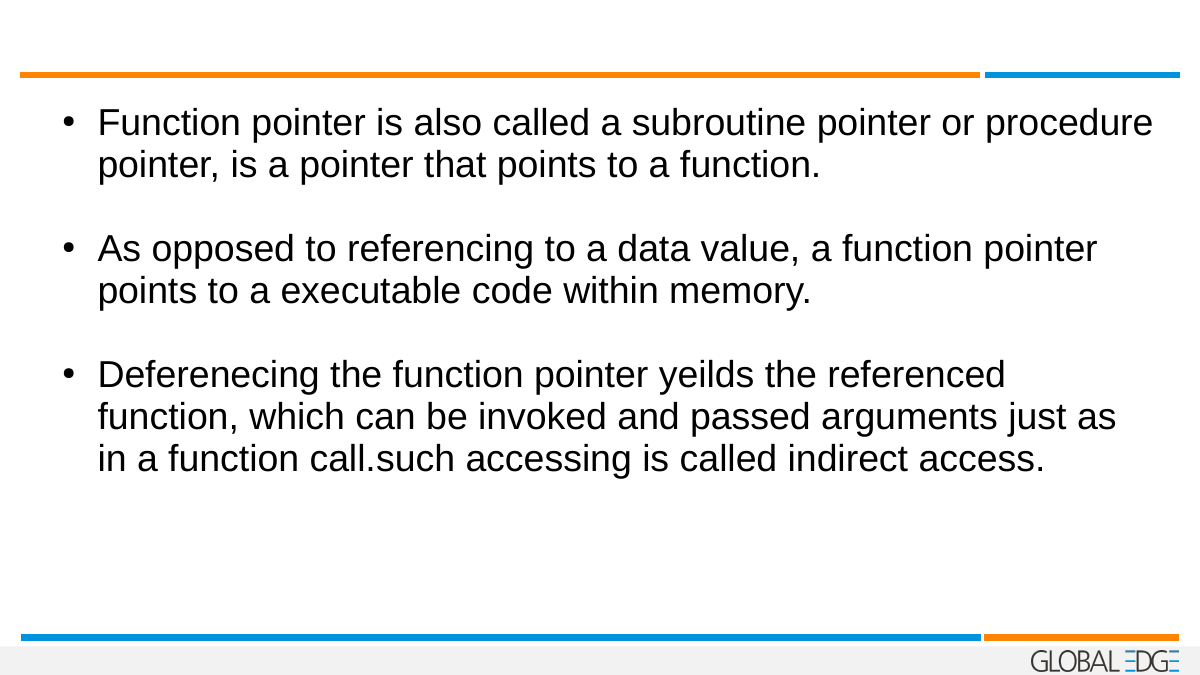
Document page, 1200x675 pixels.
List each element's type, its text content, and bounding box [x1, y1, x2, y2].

text_box Function pointer is also called a subroutine pointer or procedure pointer, is a pointer that points to a function. As opposed to referencing to a data value, a function pointer points to a executable code within memory. Deferenecing the function pointer yeilds the referenced function, which can be invoked and passed arguments just as in a function call.such accessing is called indirect access. [47, 94, 1170, 615]
picture [1031, 650, 1179, 672]
